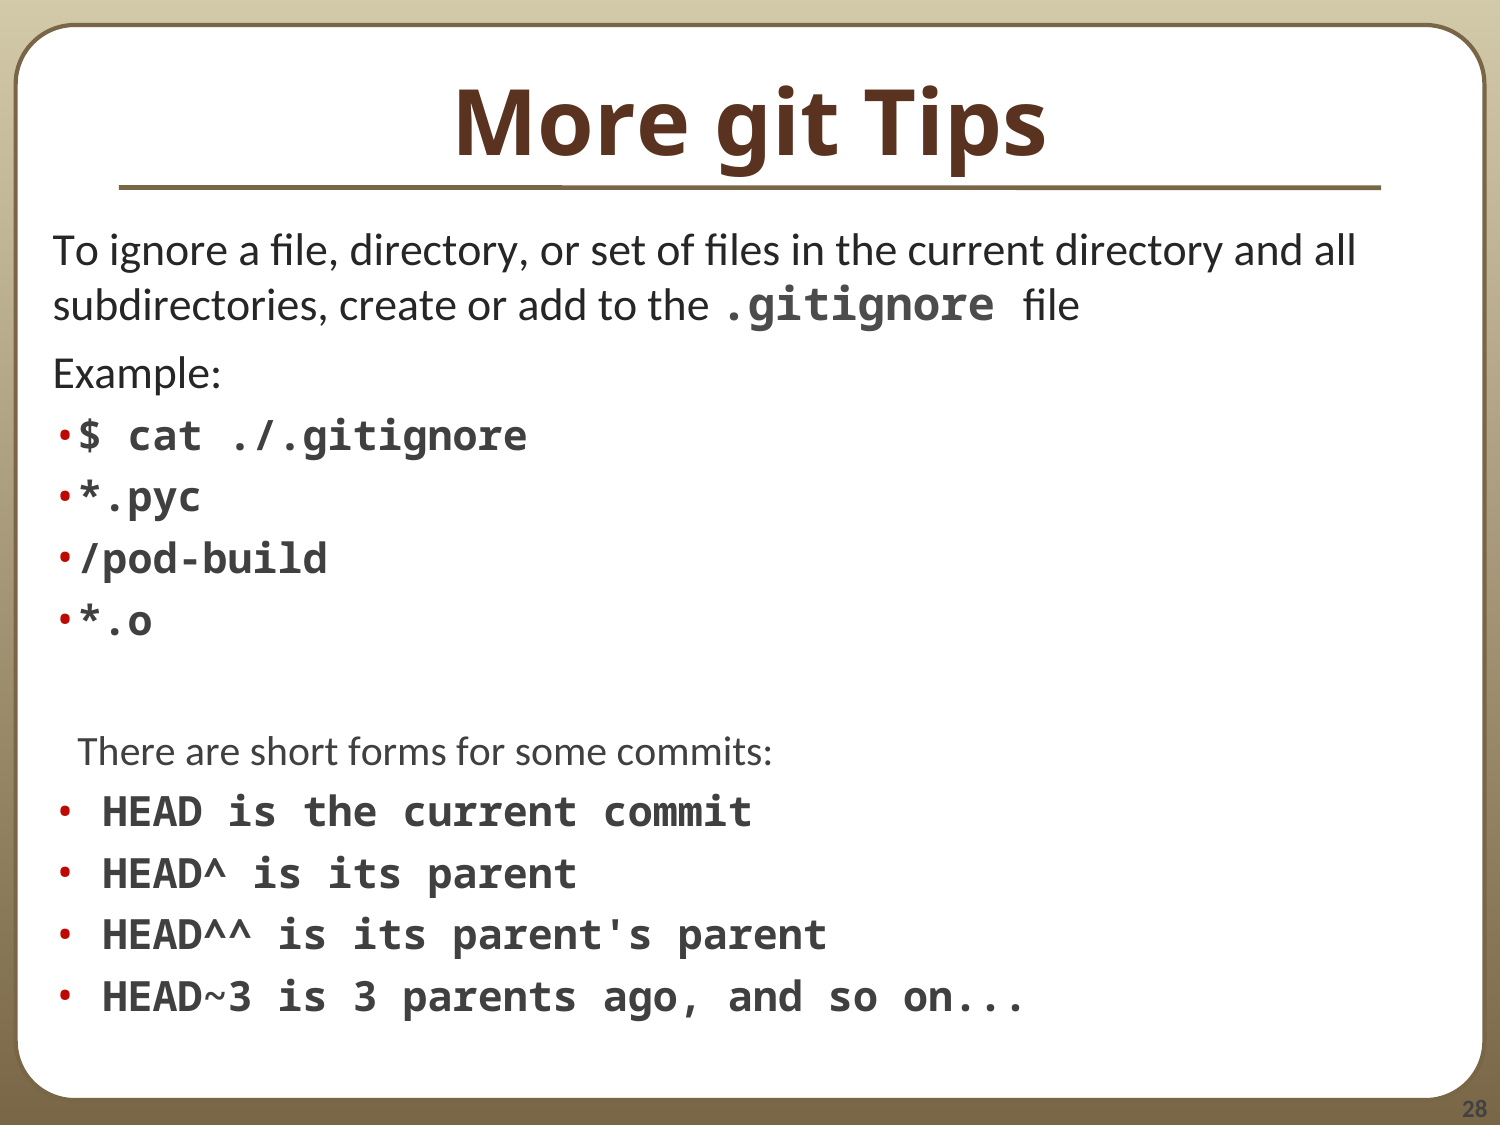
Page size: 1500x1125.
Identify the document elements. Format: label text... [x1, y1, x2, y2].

title More git Tips [0, 24, 1500, 212]
list To ignore a file, directory, or set of files in the current directory and all subdirectories, create or add to the .gitignore file Example: $ cat ./.gitignore *.pyc /pod-build *.o There are short forms for some commits: HEAD is the current commit HEAD^ is its parent HEAD^^ is its parent's parent HEAD~3 is 3 parents ago, and so on... [0, 212, 1500, 1075]
